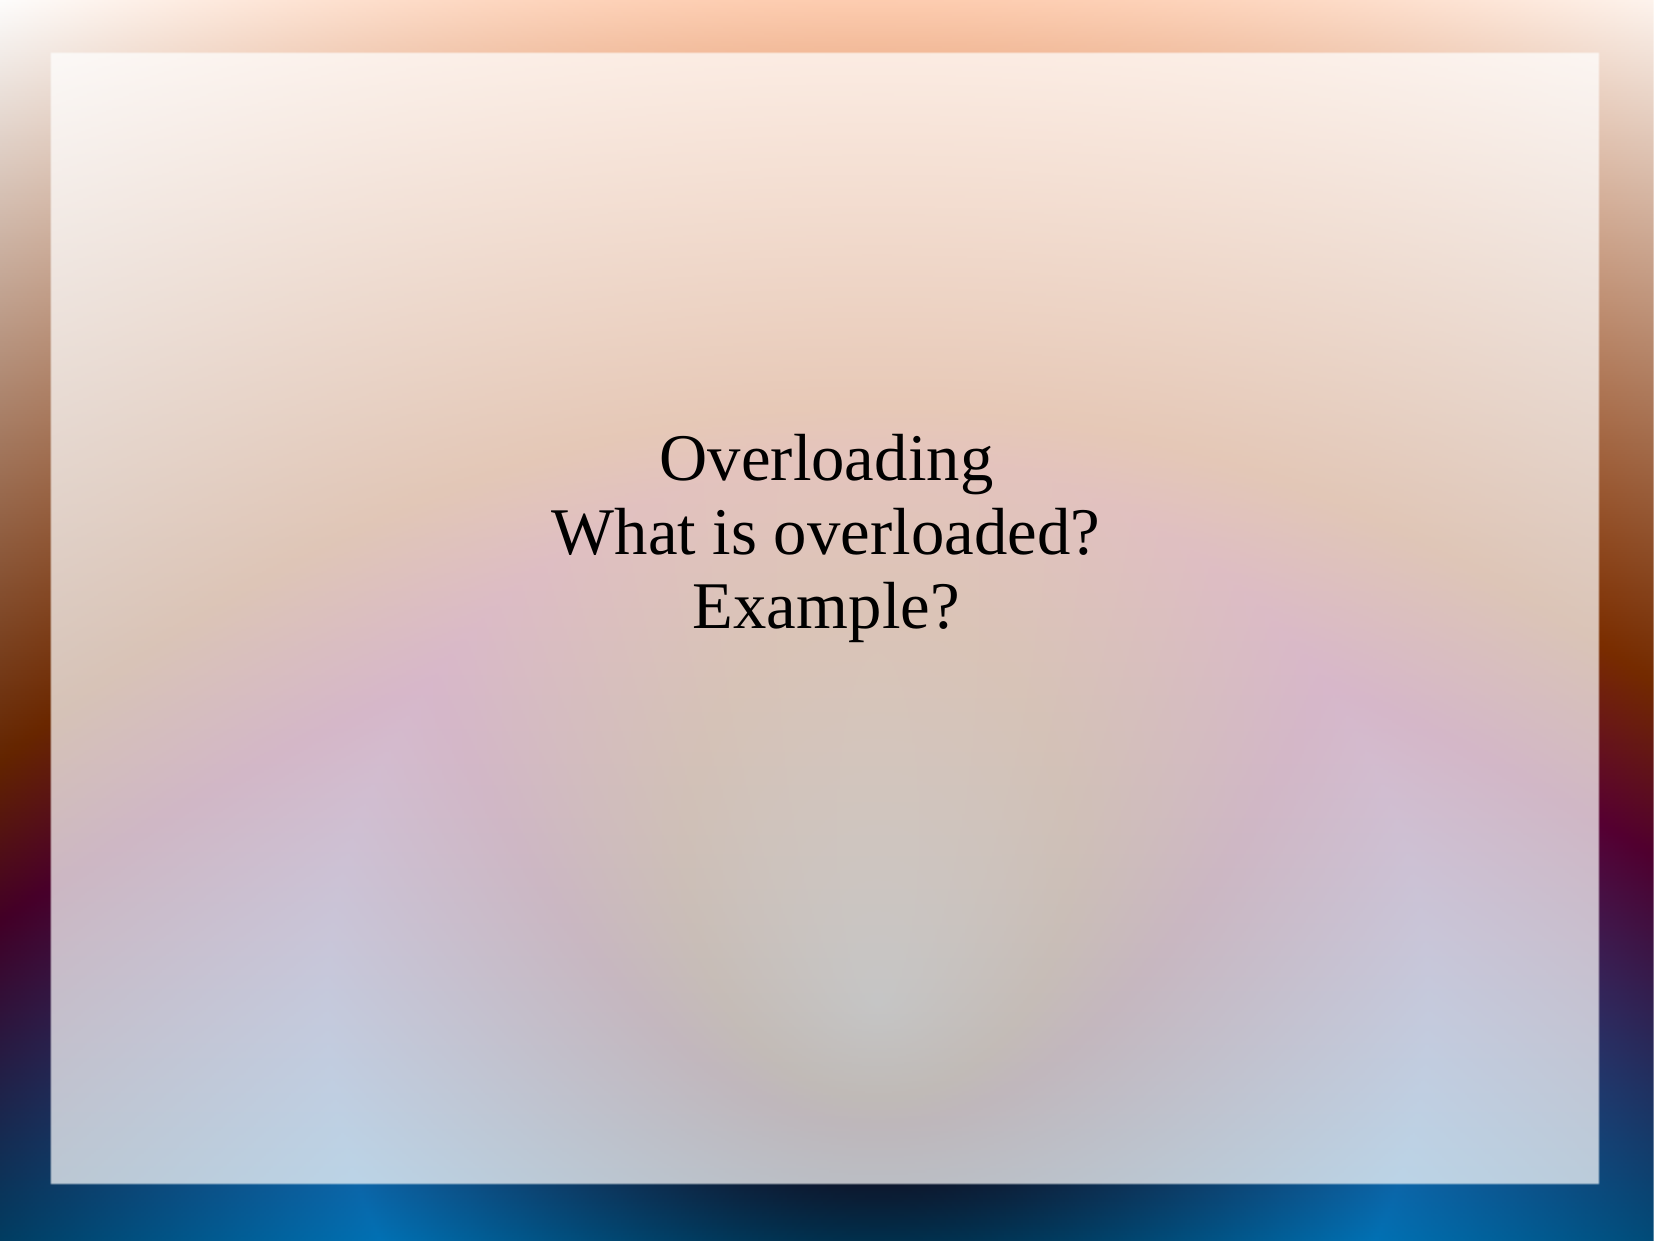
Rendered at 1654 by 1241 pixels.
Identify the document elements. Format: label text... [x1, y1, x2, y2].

subtitle Overloading What is overloaded? Example? [82, 55, 1571, 1010]
picture [0, 0, 1654, 1241]
